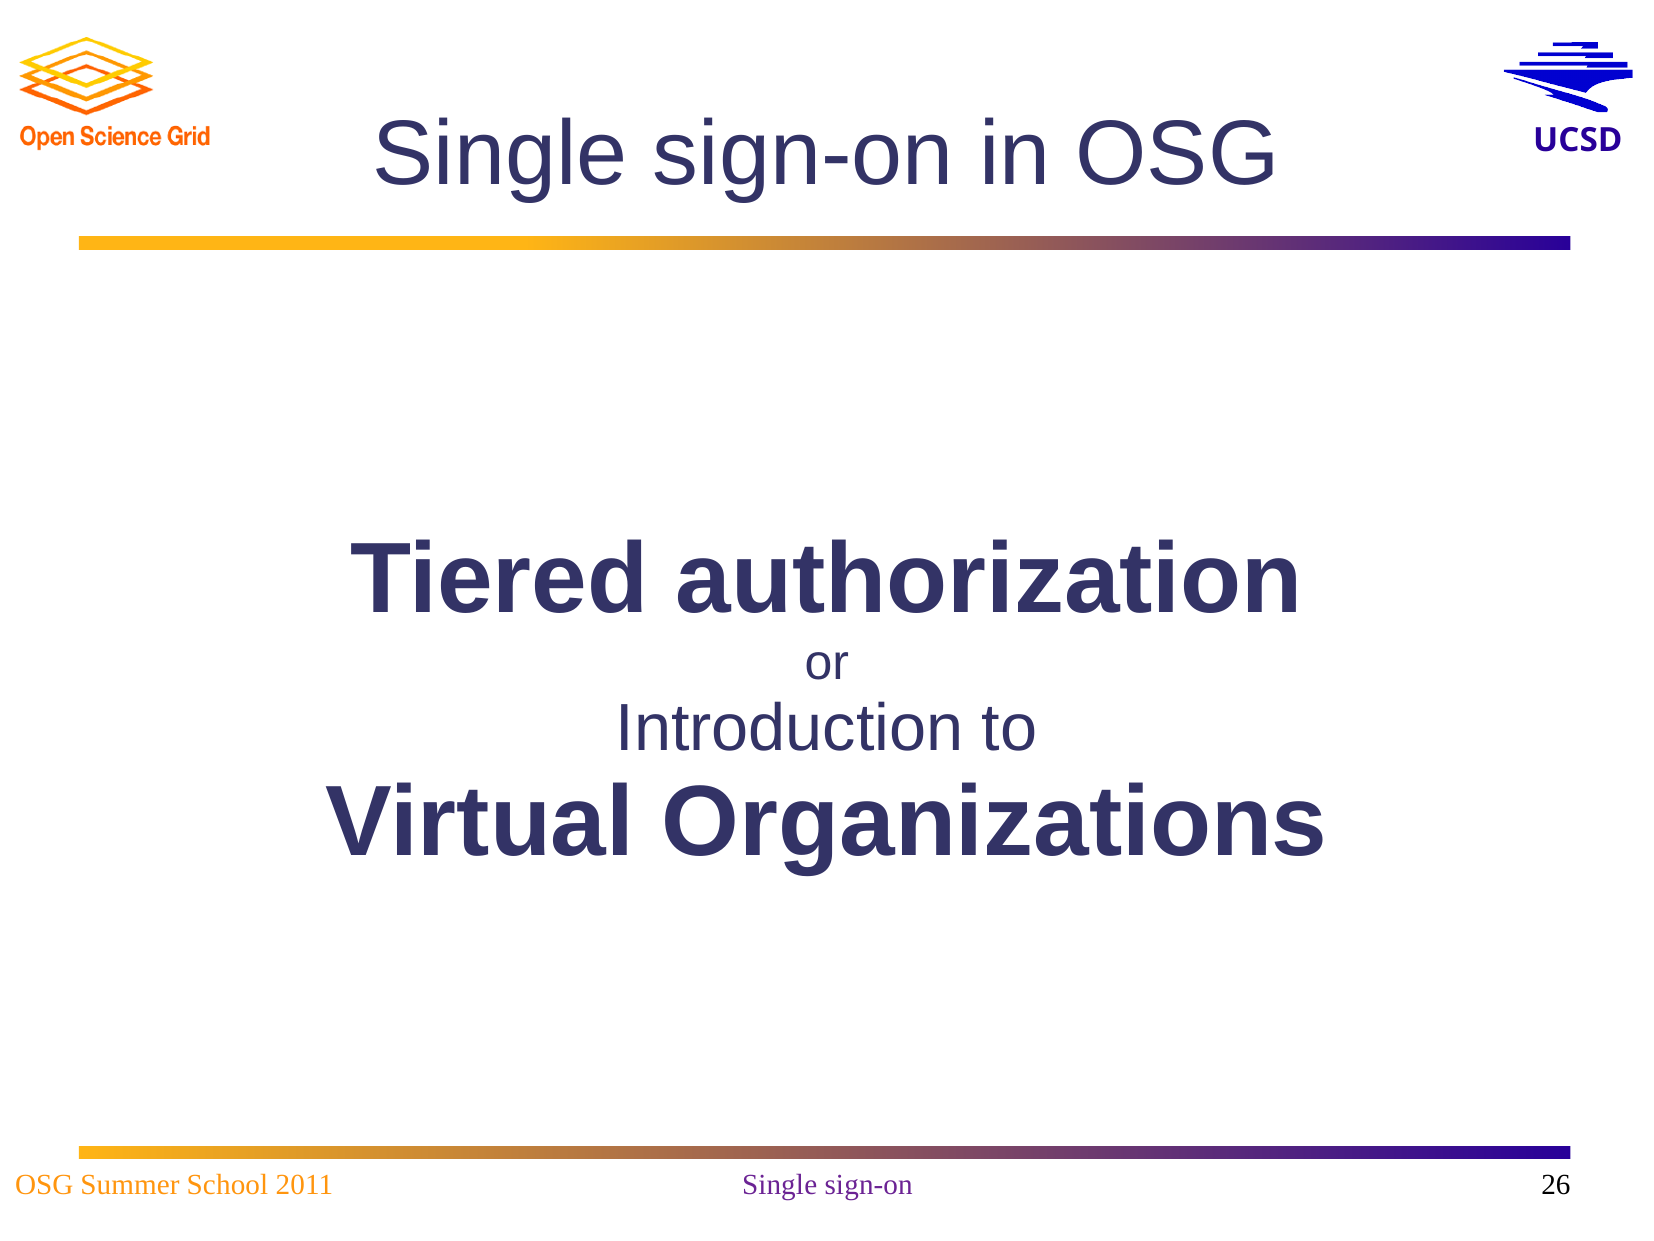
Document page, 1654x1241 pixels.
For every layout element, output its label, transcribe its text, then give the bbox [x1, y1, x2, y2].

subtitle Tiered authorization or Introduction to Virtual Organizations [82, 290, 1571, 1109]
picture [1495, 42, 1637, 118]
picture [0, 14, 229, 167]
title Single sign-on in OSG [82, 49, 1571, 257]
